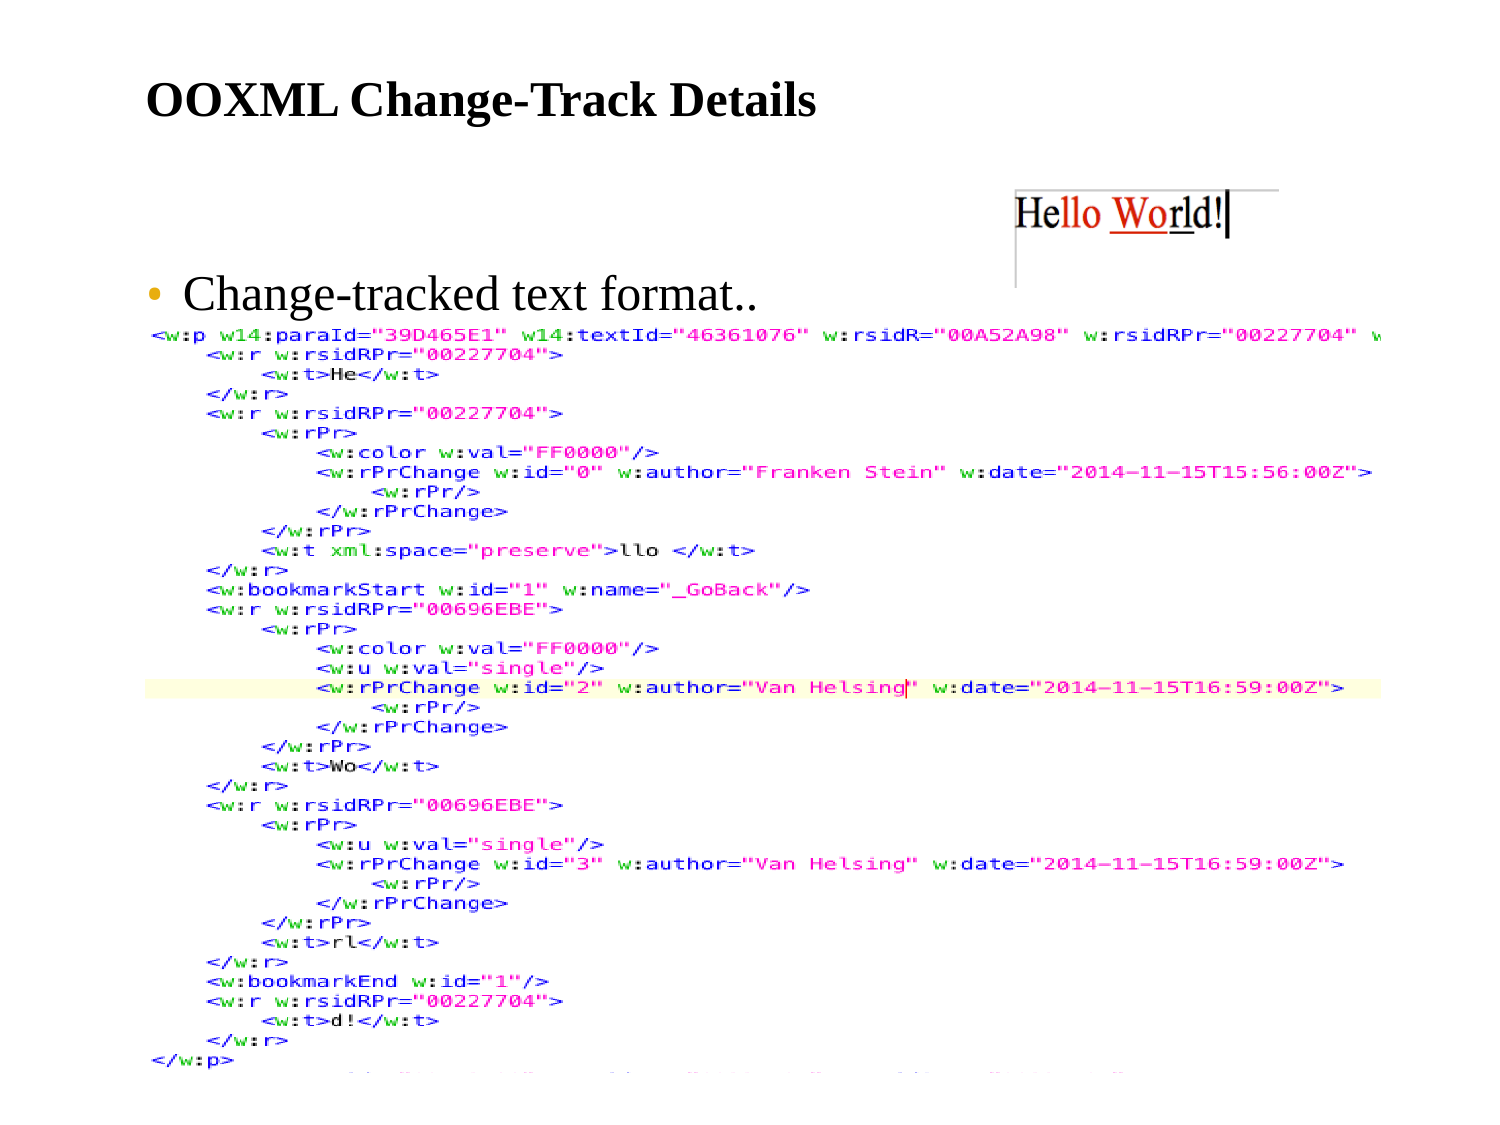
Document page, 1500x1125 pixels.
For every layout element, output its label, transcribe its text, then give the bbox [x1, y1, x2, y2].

title OOXML Change-Track Details [145, 67, 1388, 219]
picture [145, 326, 1381, 1073]
picture [961, 107, 1279, 288]
list Change-tracked text format.. [145, 265, 1423, 1009]
